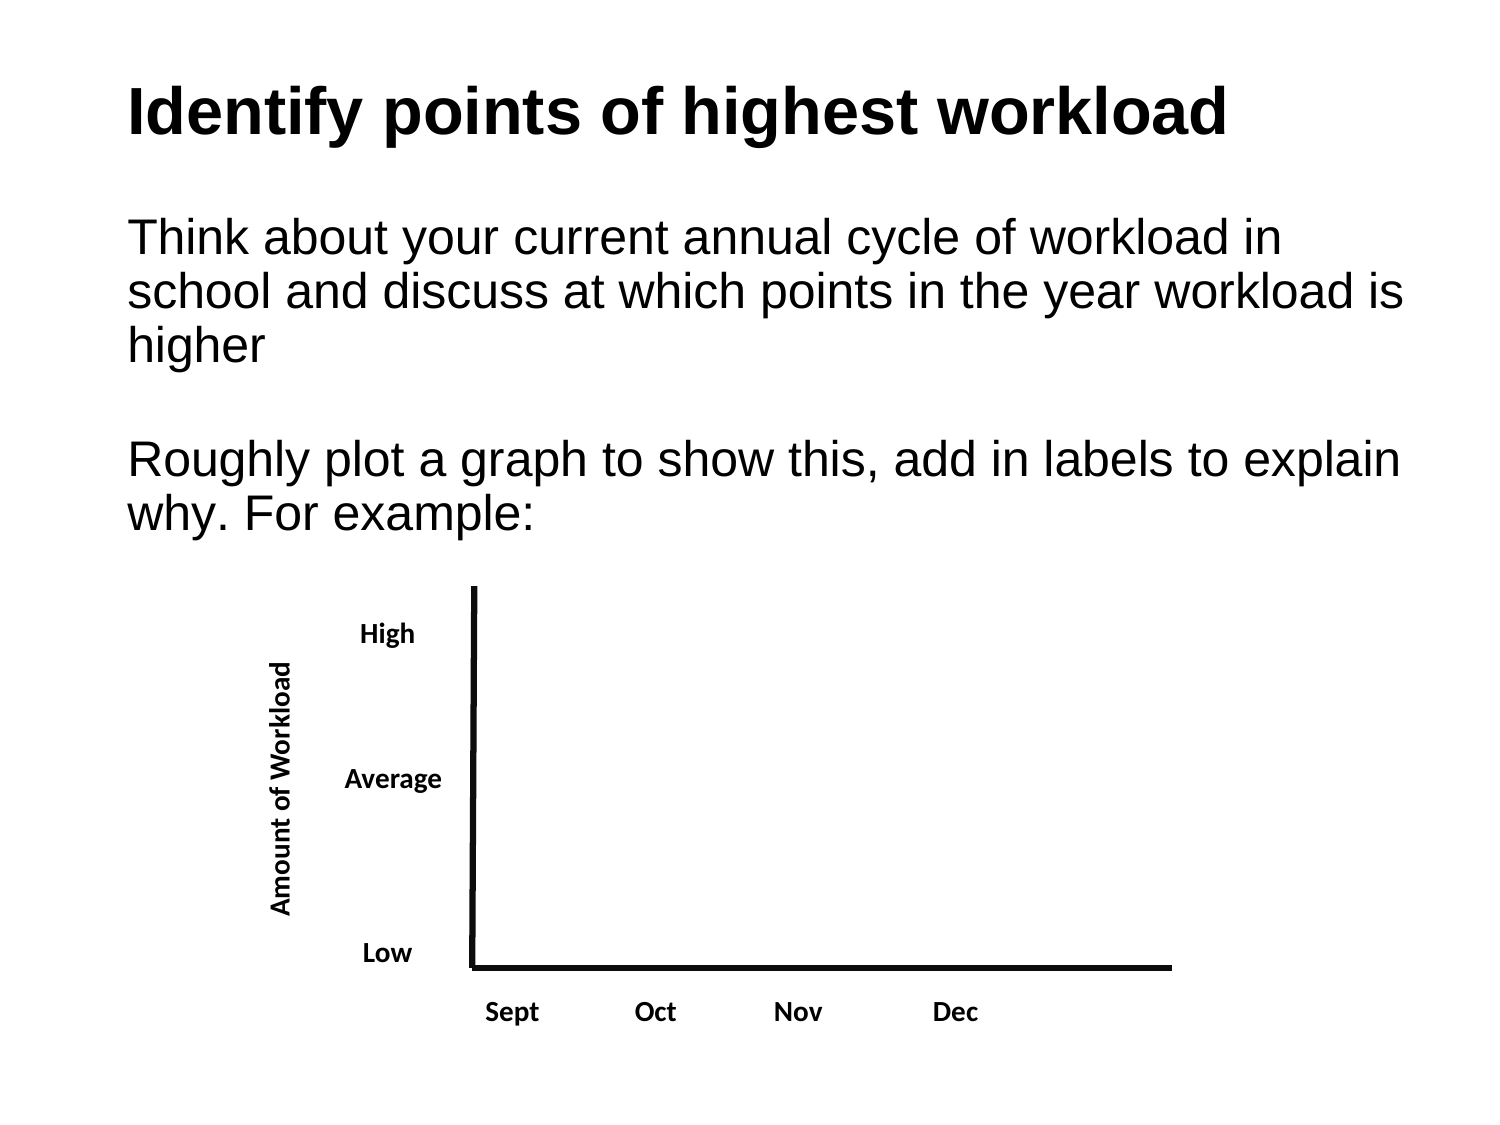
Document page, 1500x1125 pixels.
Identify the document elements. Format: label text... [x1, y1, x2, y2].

text_box Amount of Workload [252, 622, 324, 956]
text_box Oct [619, 984, 734, 1035]
title Identify points of highest workload [112, 54, 1388, 161]
text_box Low [303, 926, 473, 985]
text_box High [303, 606, 473, 665]
text_box Average [308, 751, 479, 810]
text_box Nov [758, 984, 873, 1035]
text_box Think about your current annual cycle of workload in school and discuss at which points in the year workload is higher Roughly plot a graph to show this, add in labels to explain why. For example: [112, 204, 1424, 587]
text_box Sept [470, 984, 584, 1035]
text_box Dec [918, 984, 1032, 1035]
